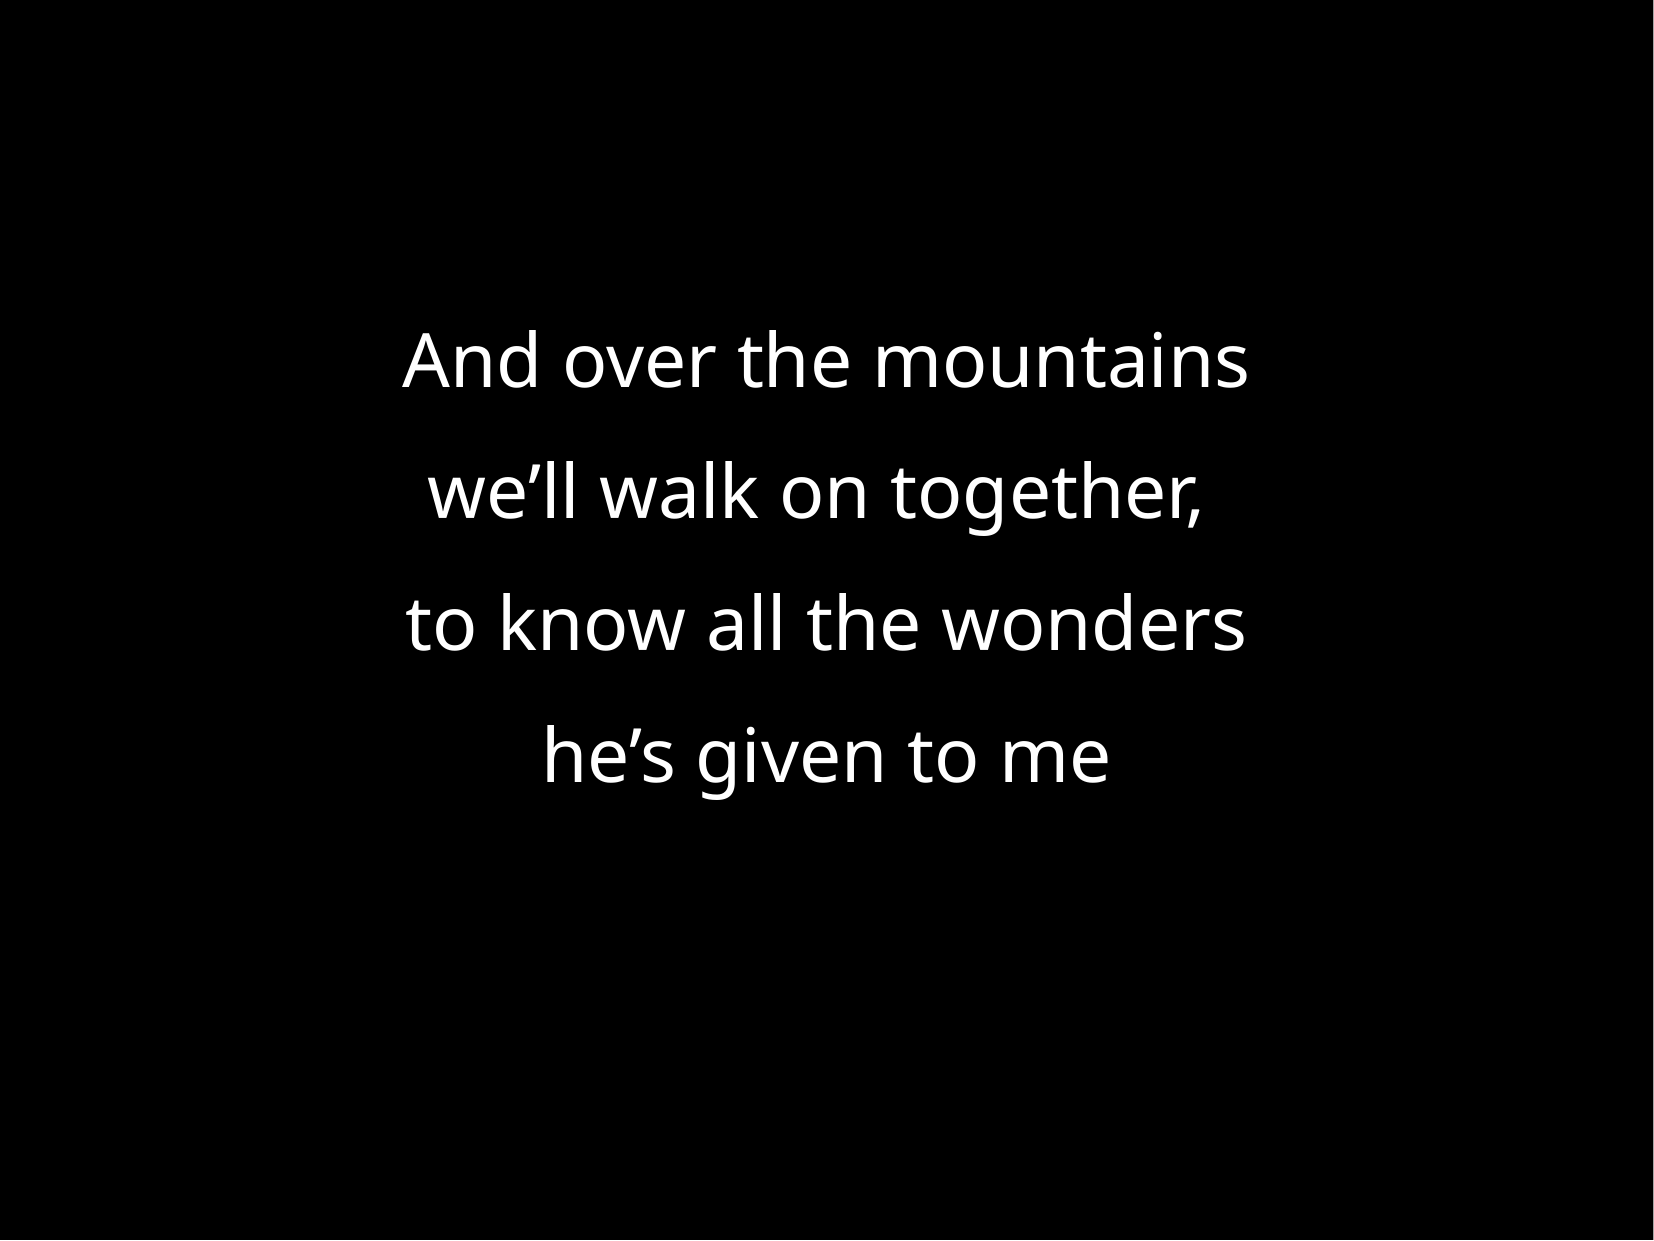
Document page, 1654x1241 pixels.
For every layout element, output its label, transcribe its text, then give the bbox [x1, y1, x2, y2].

list And over the mountains we’ll walk on together, to know all the wonders he’s given to me [0, 307, 1654, 1027]
